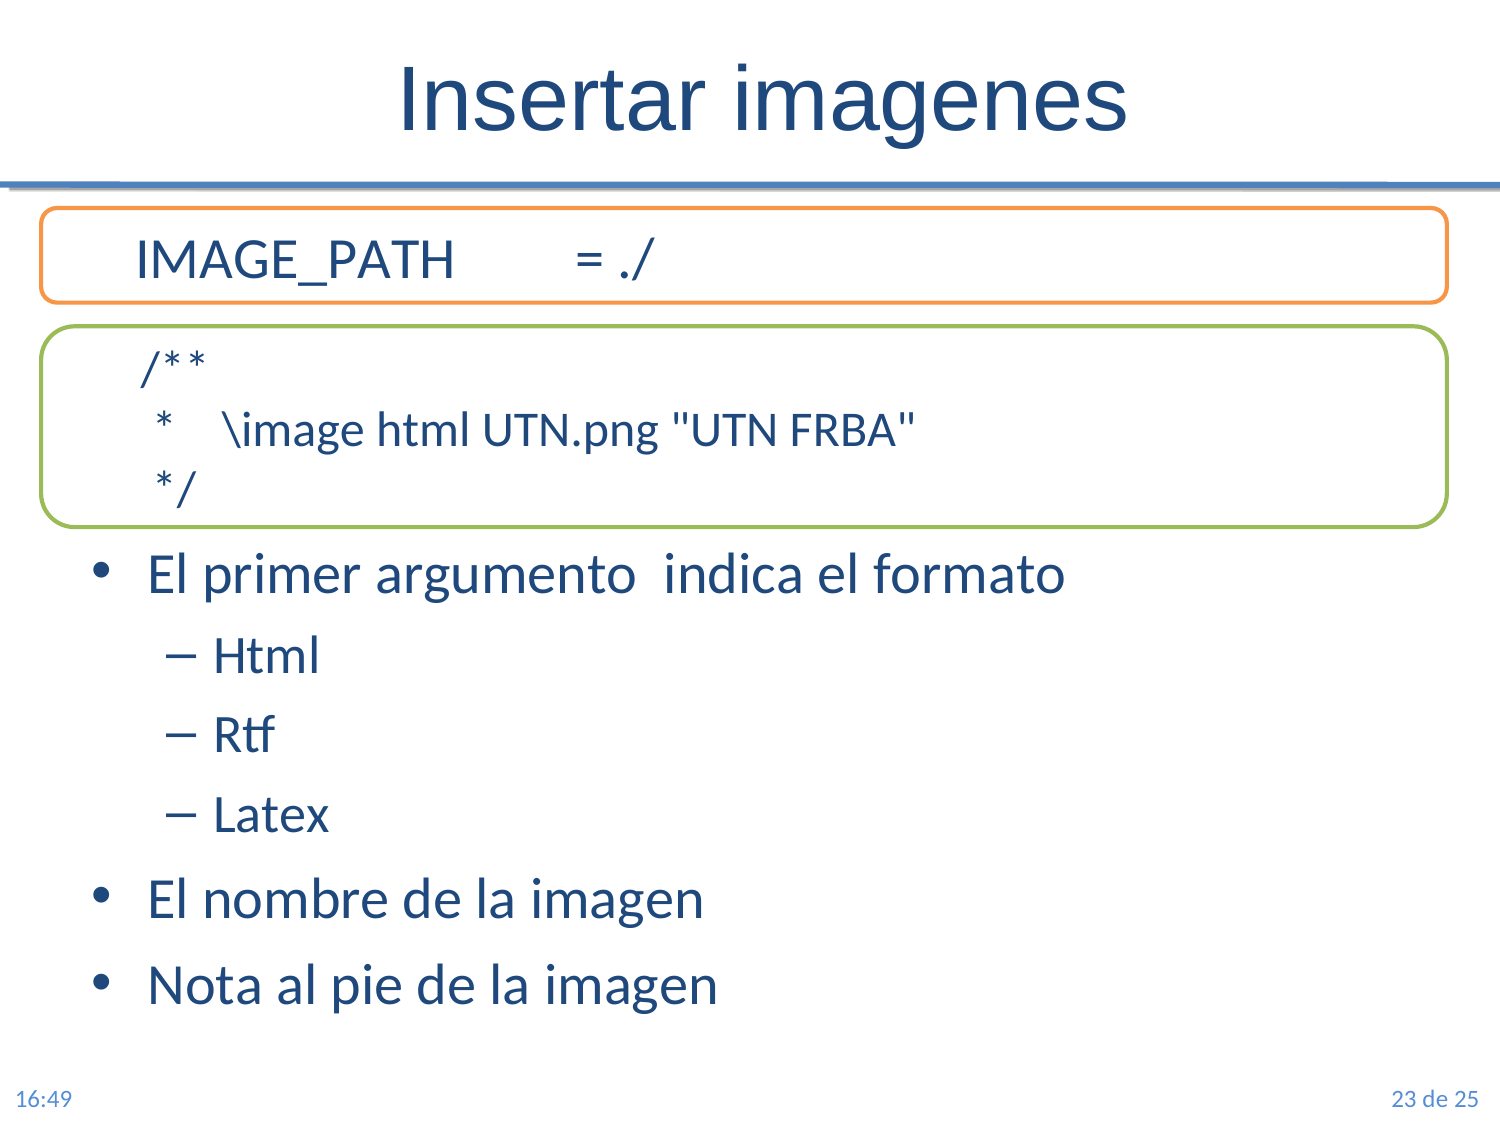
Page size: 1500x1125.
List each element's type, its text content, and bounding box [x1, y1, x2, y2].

text_box /** * \image html UTN.png "UTN FRBA" */ [41, 326, 1447, 528]
text_box 16:49 [0, 1070, 124, 1125]
text_box El primer argumento indica el formato Html Rtf Latex El nombre de la imagen Nota al pie de la imagen [76, 527, 1427, 1071]
text_box <number> de 25 [1352, 1070, 1500, 1125]
text_box Insertar imagenes [88, 0, 1439, 181]
text_box IMAGE_PATH = ./ [41, 207, 1447, 303]
